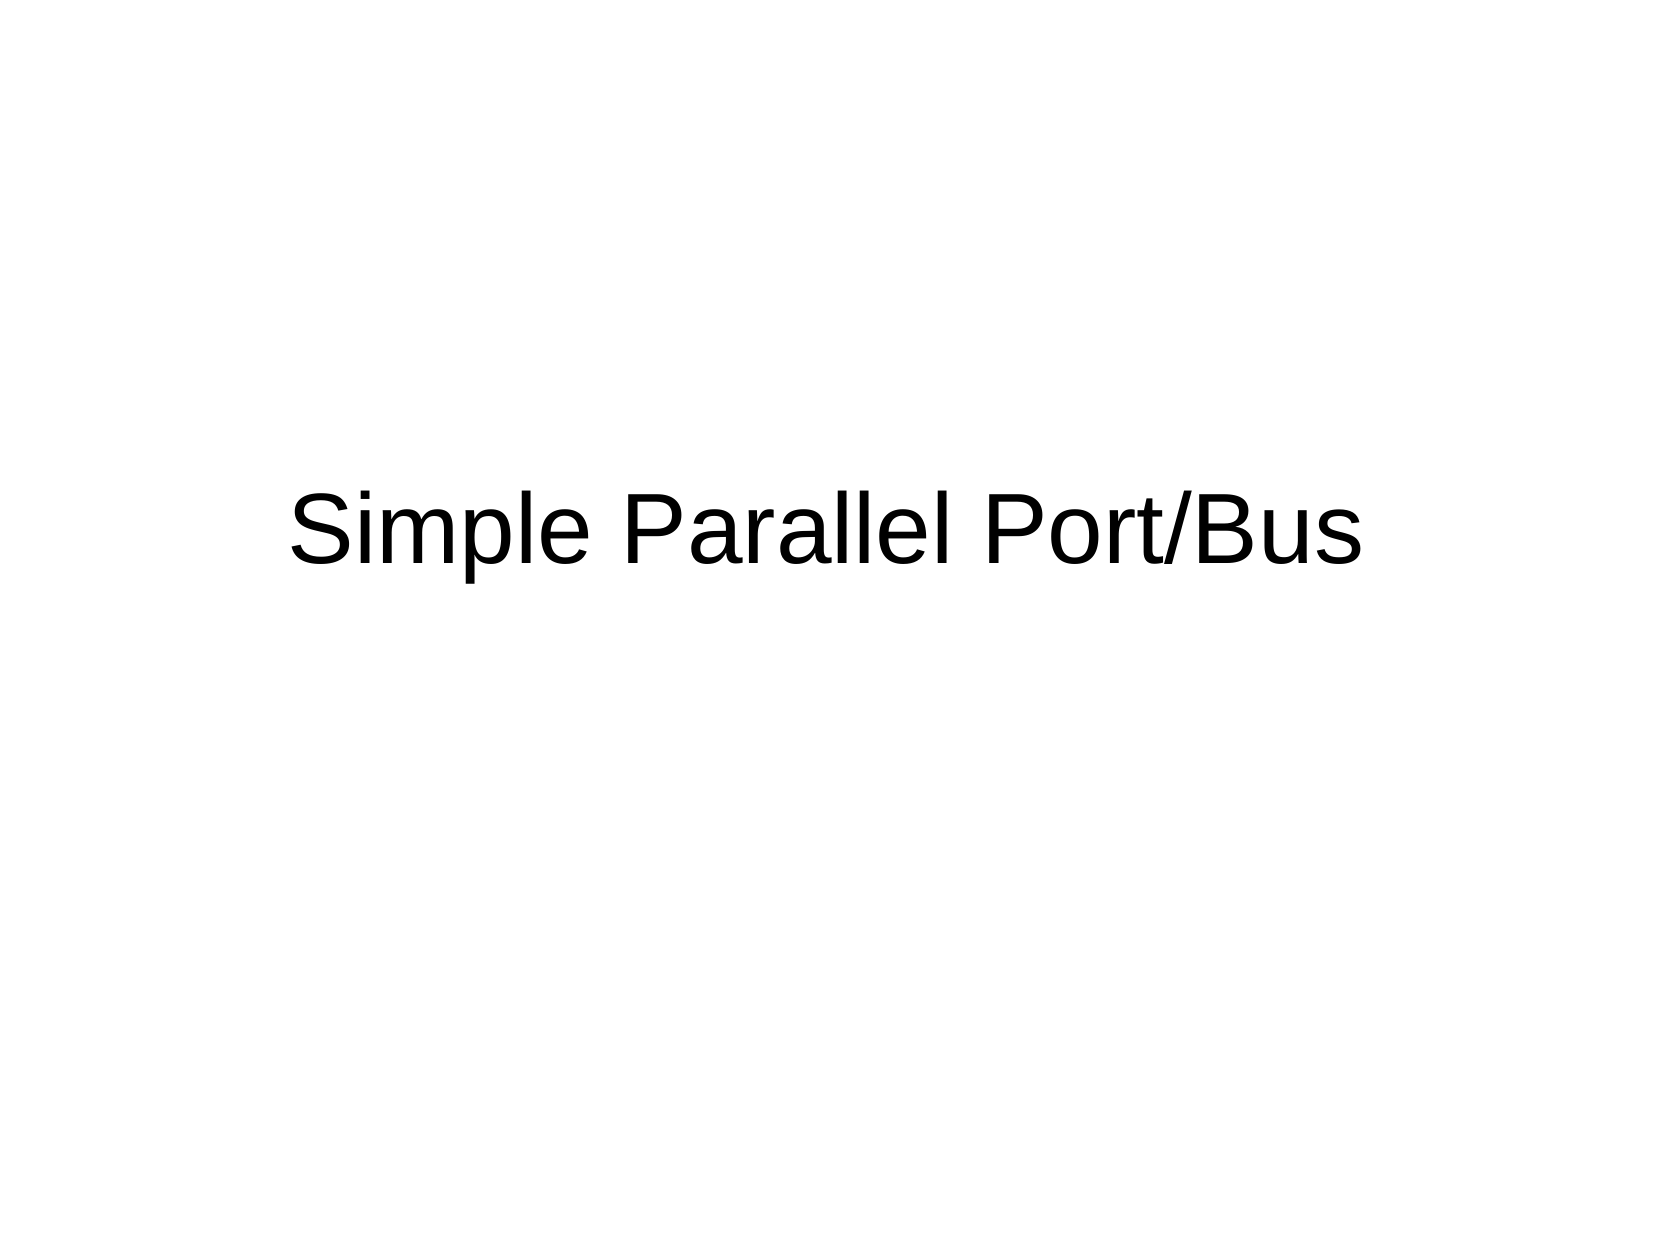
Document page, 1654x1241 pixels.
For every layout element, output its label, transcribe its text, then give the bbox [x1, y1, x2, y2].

subtitle Simple Parallel Port/Bus [82, 49, 1571, 1010]
